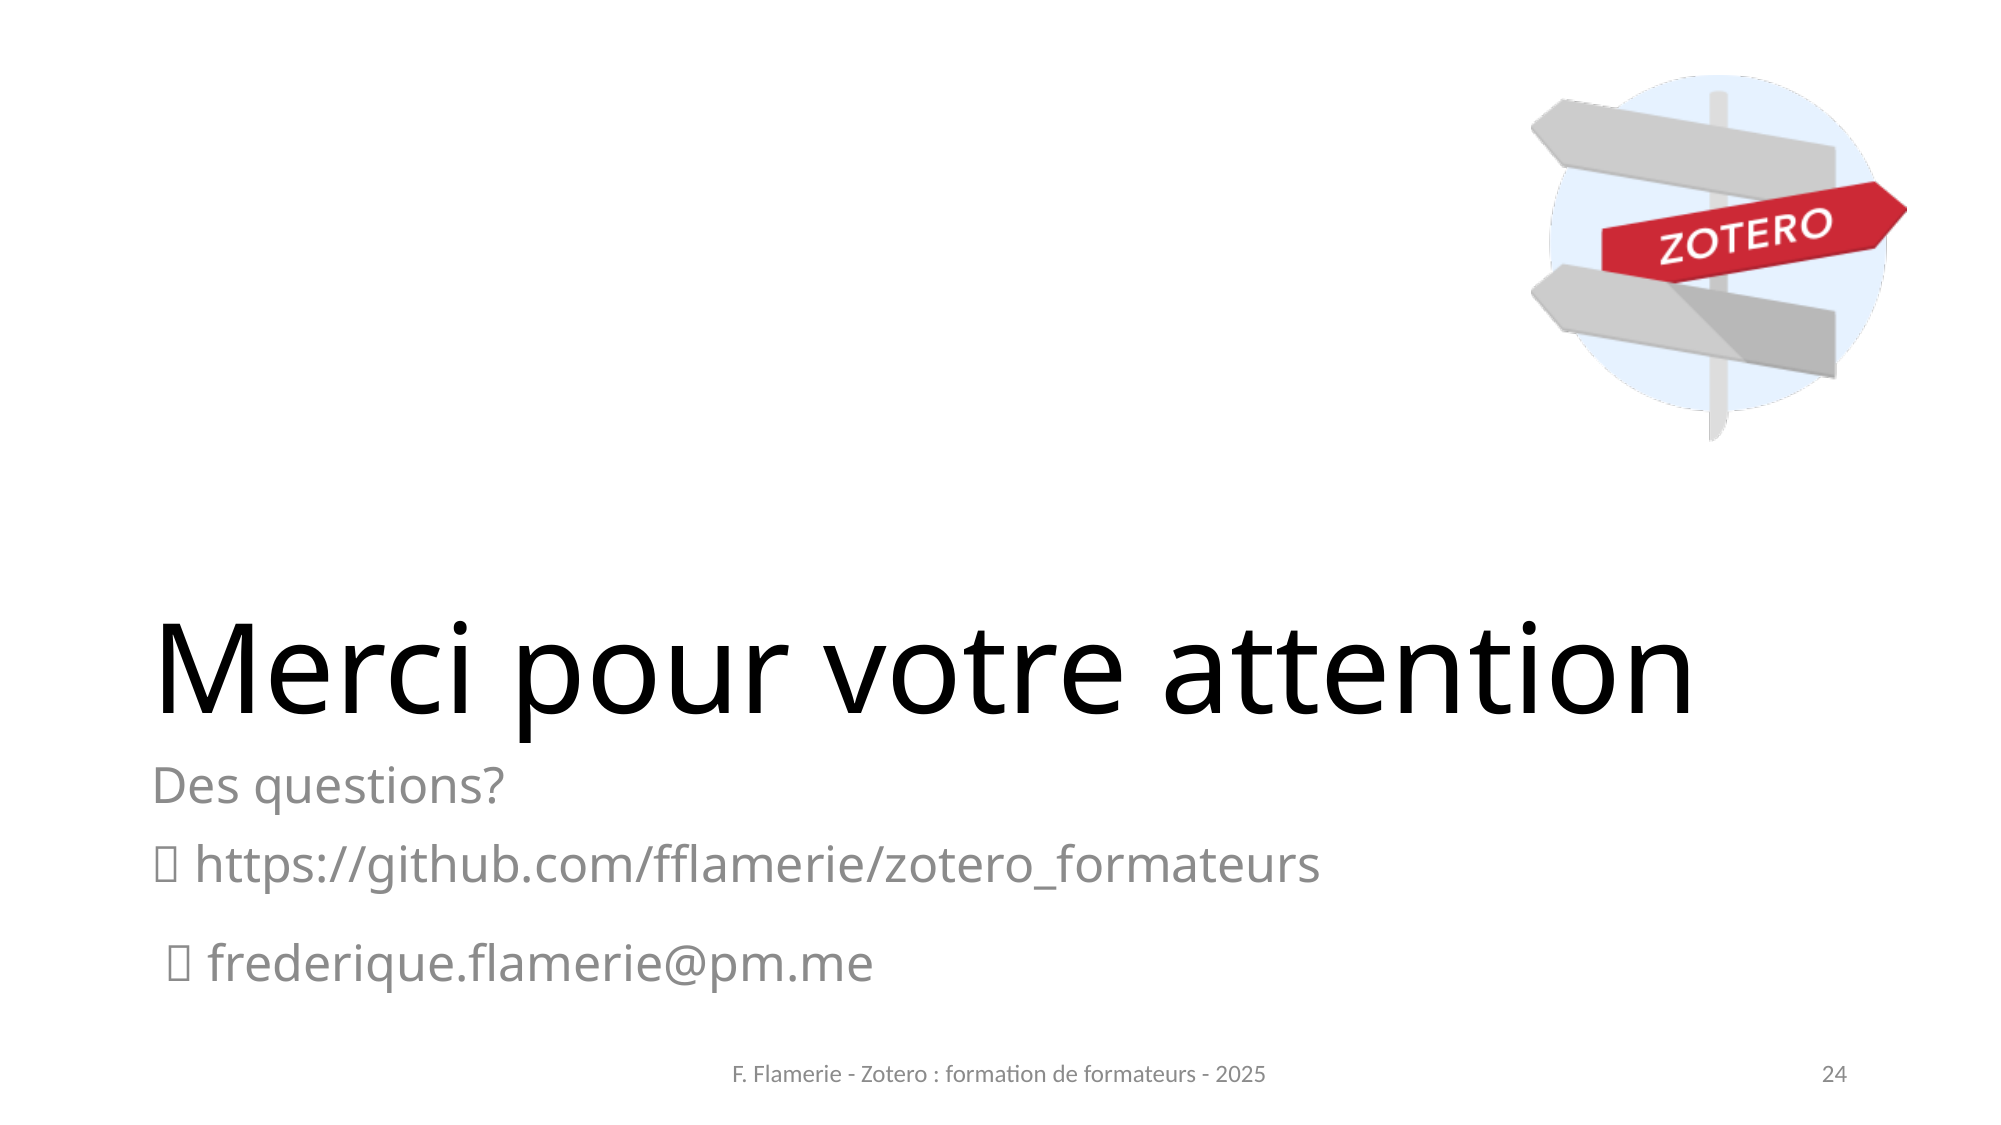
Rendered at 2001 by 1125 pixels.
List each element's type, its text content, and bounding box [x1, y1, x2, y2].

title Merci pour votre attention [136, 280, 1862, 749]
list Des questions? 🔗 https://github.com/fflamerie/zotero_formateurs 📧 frederique.flamerie@pm.me [136, 752, 1862, 999]
picture [1531, 75, 1907, 442]
